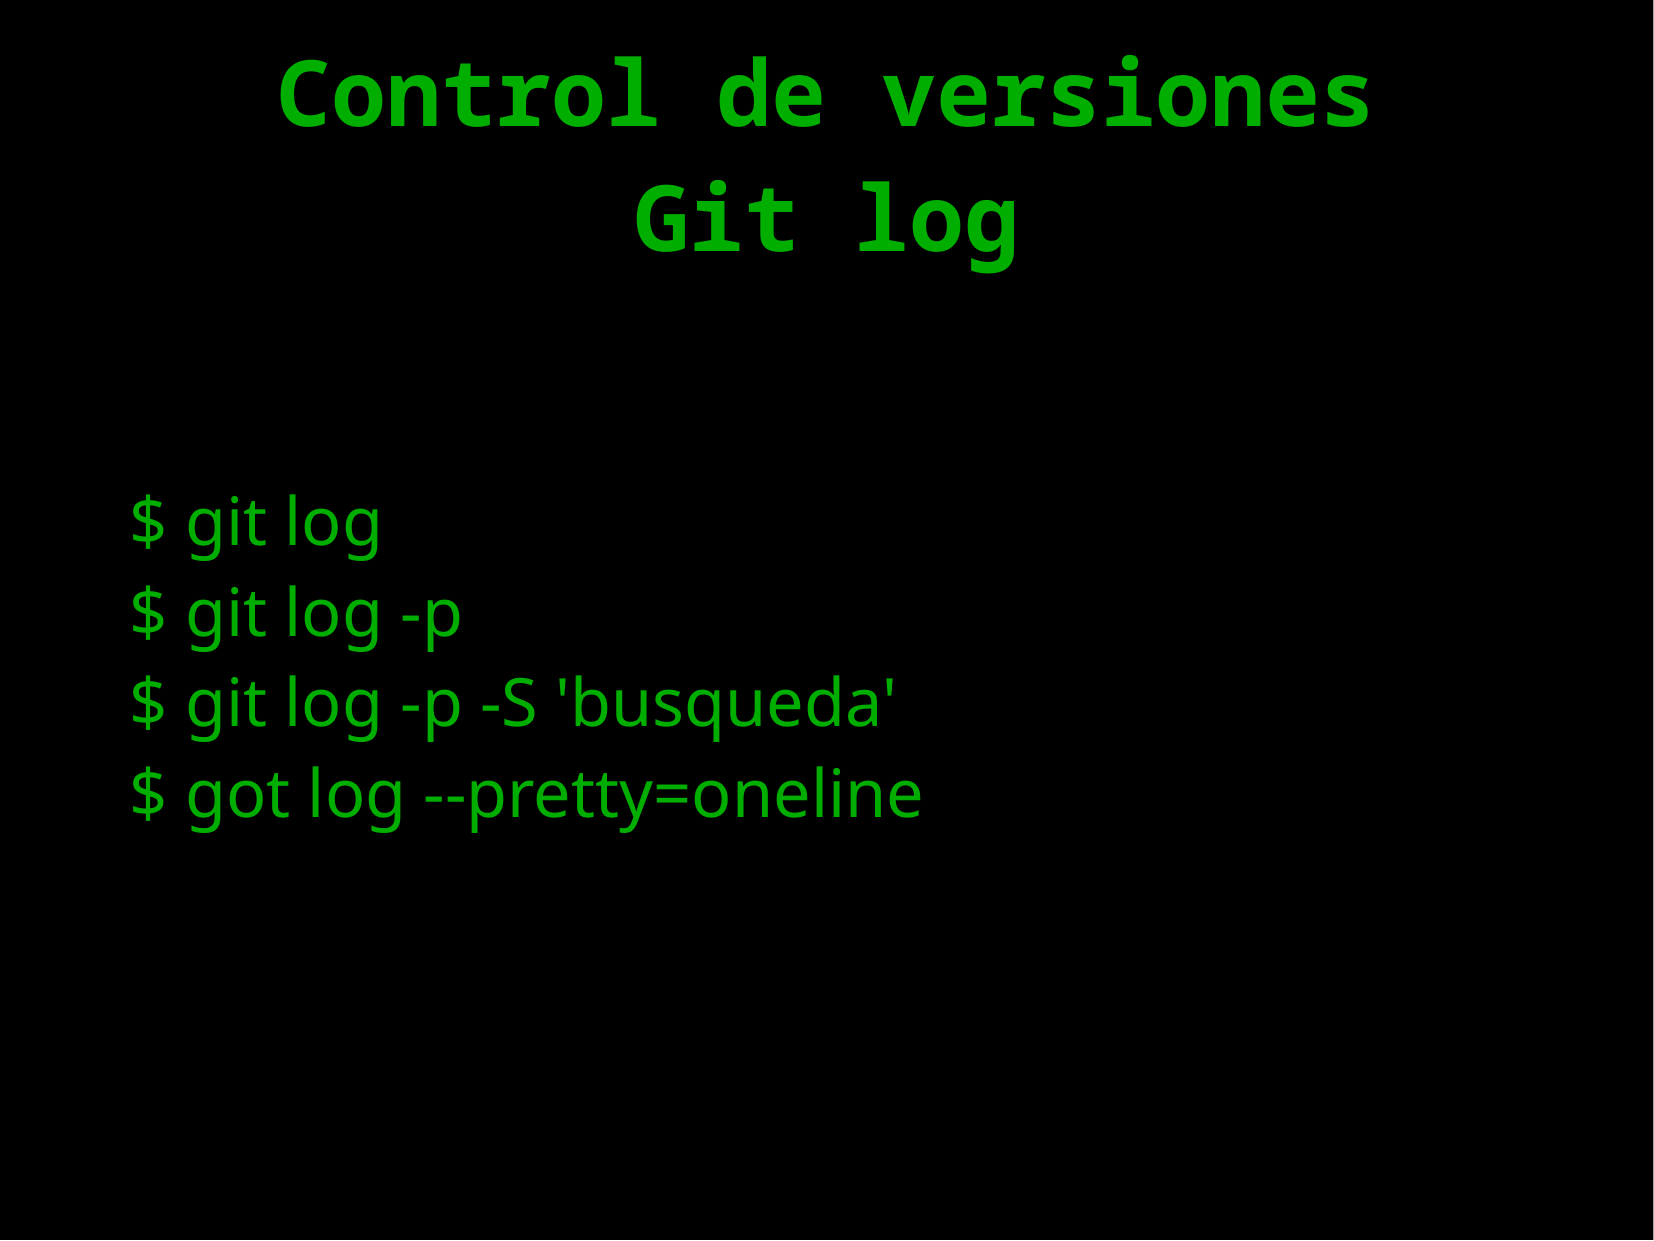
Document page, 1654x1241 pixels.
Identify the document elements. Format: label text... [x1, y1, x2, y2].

text_box $ git log $ git log -p $ git log -p -S 'busqueda' $ got log --pretty=oneline [106, 318, 1595, 993]
title Control de versiones Git log [82, 43, 1571, 263]
